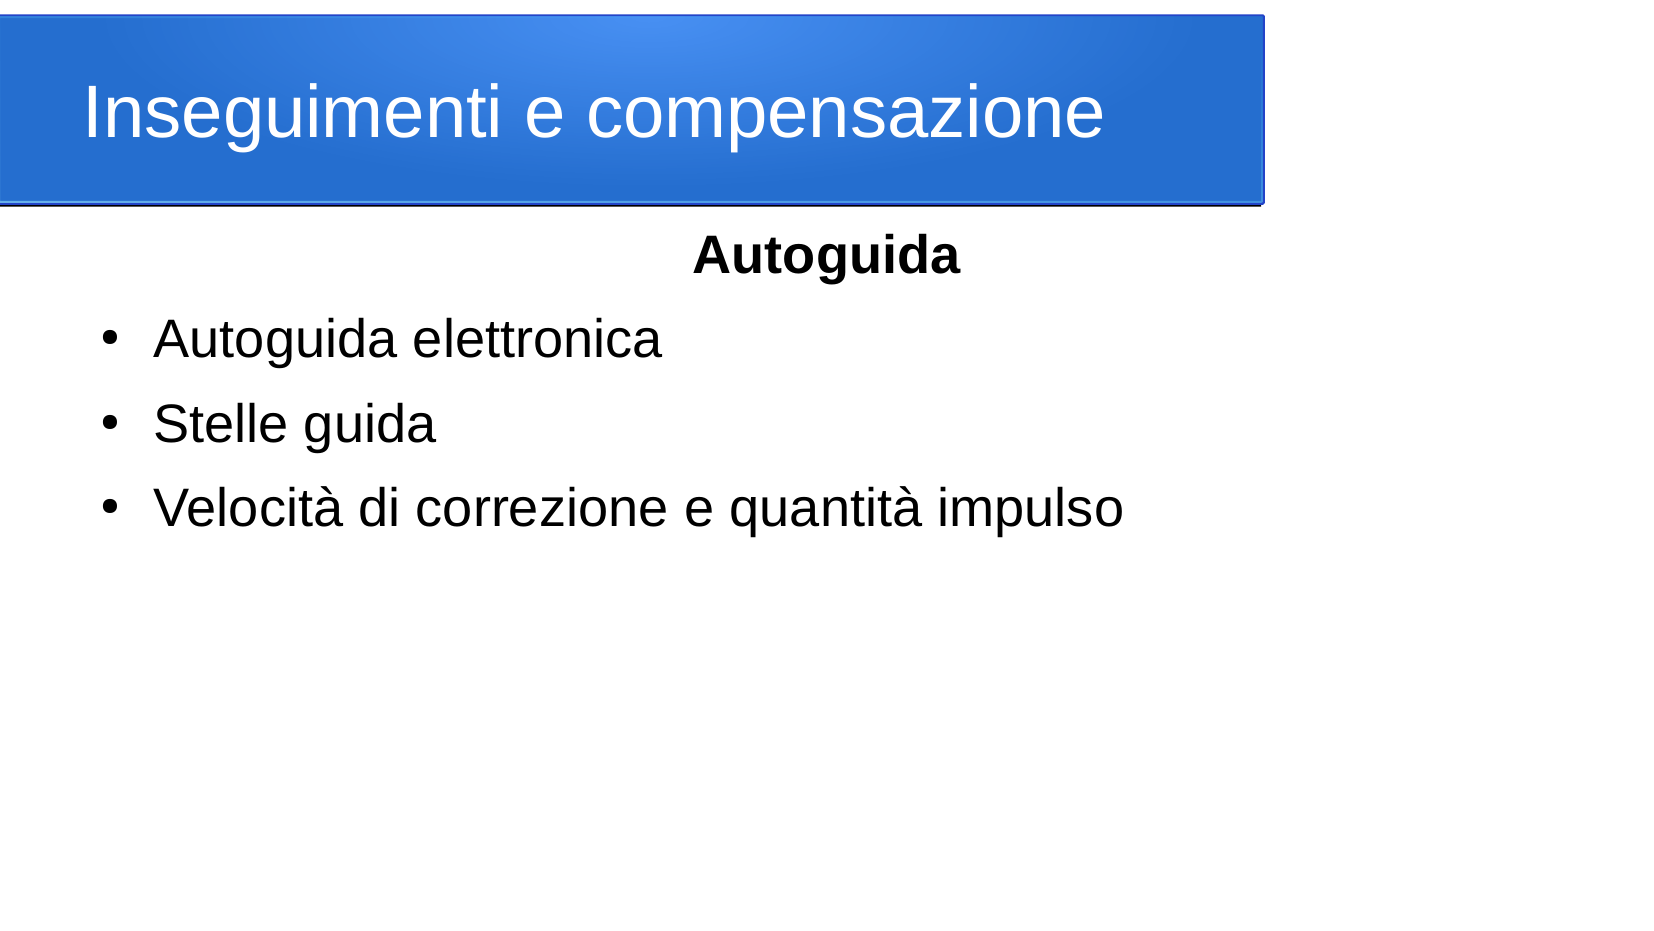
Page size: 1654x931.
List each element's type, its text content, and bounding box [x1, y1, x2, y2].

list Autoguida Autoguida elettronica Stelle guida Velocità di correzione e quantità impulso [82, 224, 1571, 764]
title Inseguimenti e compensazione [82, 35, 1235, 189]
